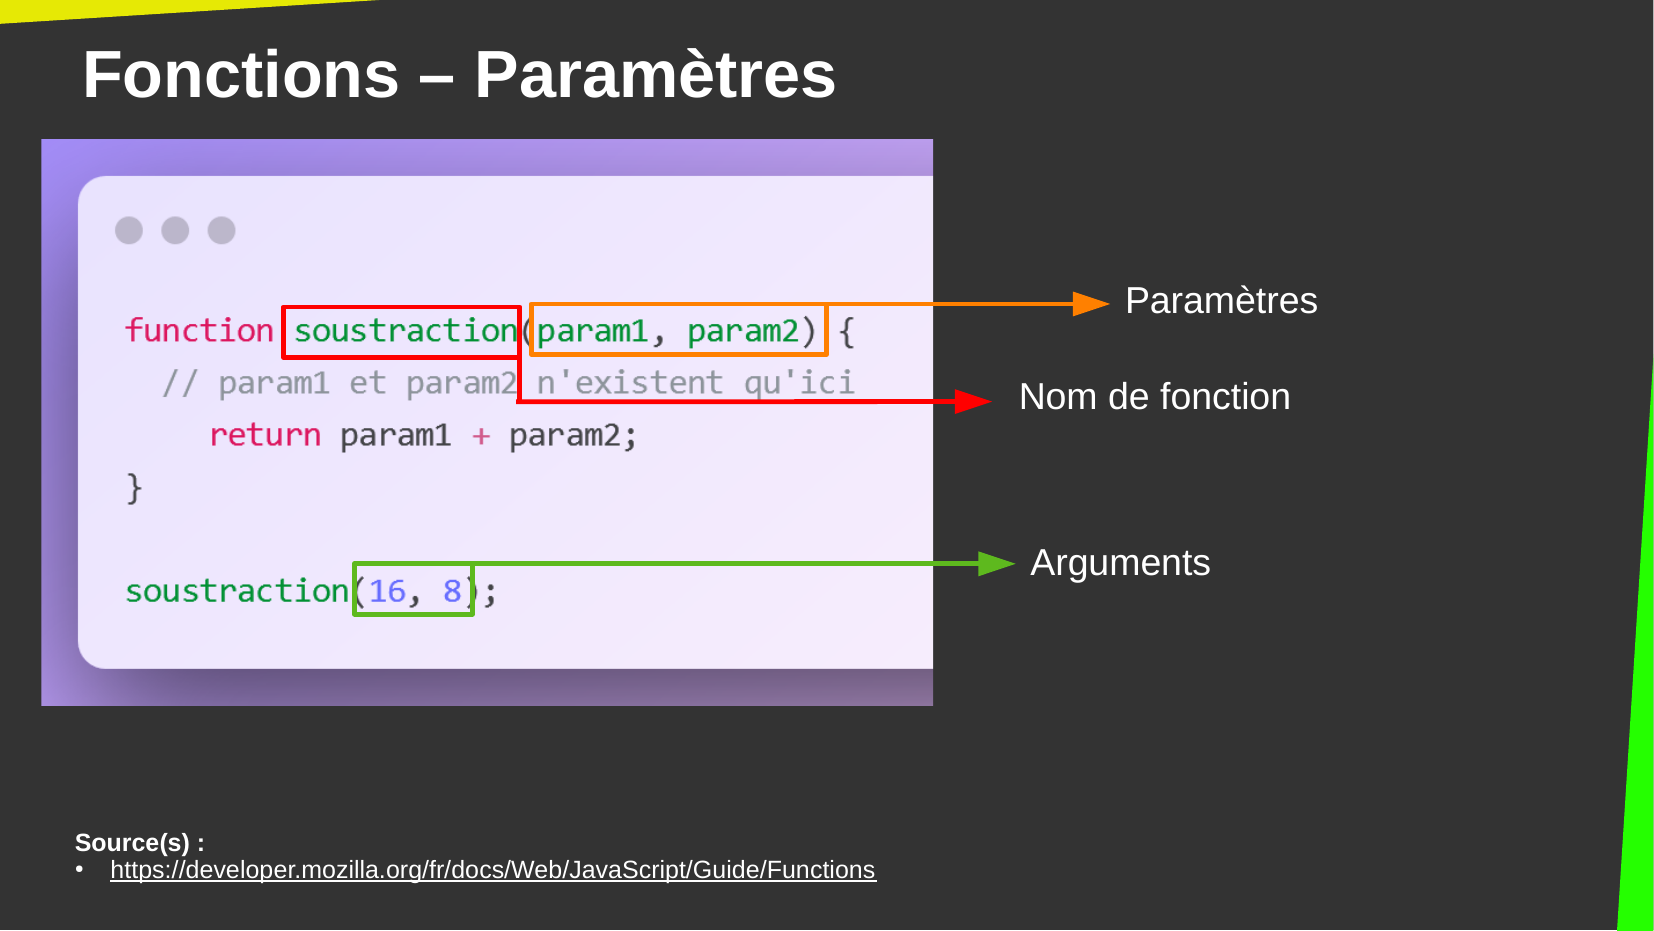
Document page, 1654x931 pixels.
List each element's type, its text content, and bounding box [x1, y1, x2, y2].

title Fonctions – Paramètres [82, 37, 1571, 114]
text_box Arguments [1015, 533, 1264, 591]
picture [357, 566, 470, 612]
text_box [0, 0, 380, 24]
text_box Source(s) : https://developer.mozilla.org/fr/docs/Web/JavaScript/Guide/Functions [60, 820, 1583, 892]
picture [41, 139, 934, 706]
picture [534, 306, 824, 352]
picture [286, 309, 517, 355]
text_box [1617, 345, 1654, 931]
text_box Paramètres [1110, 271, 1359, 329]
text_box Nom de fonction [1003, 368, 1323, 438]
